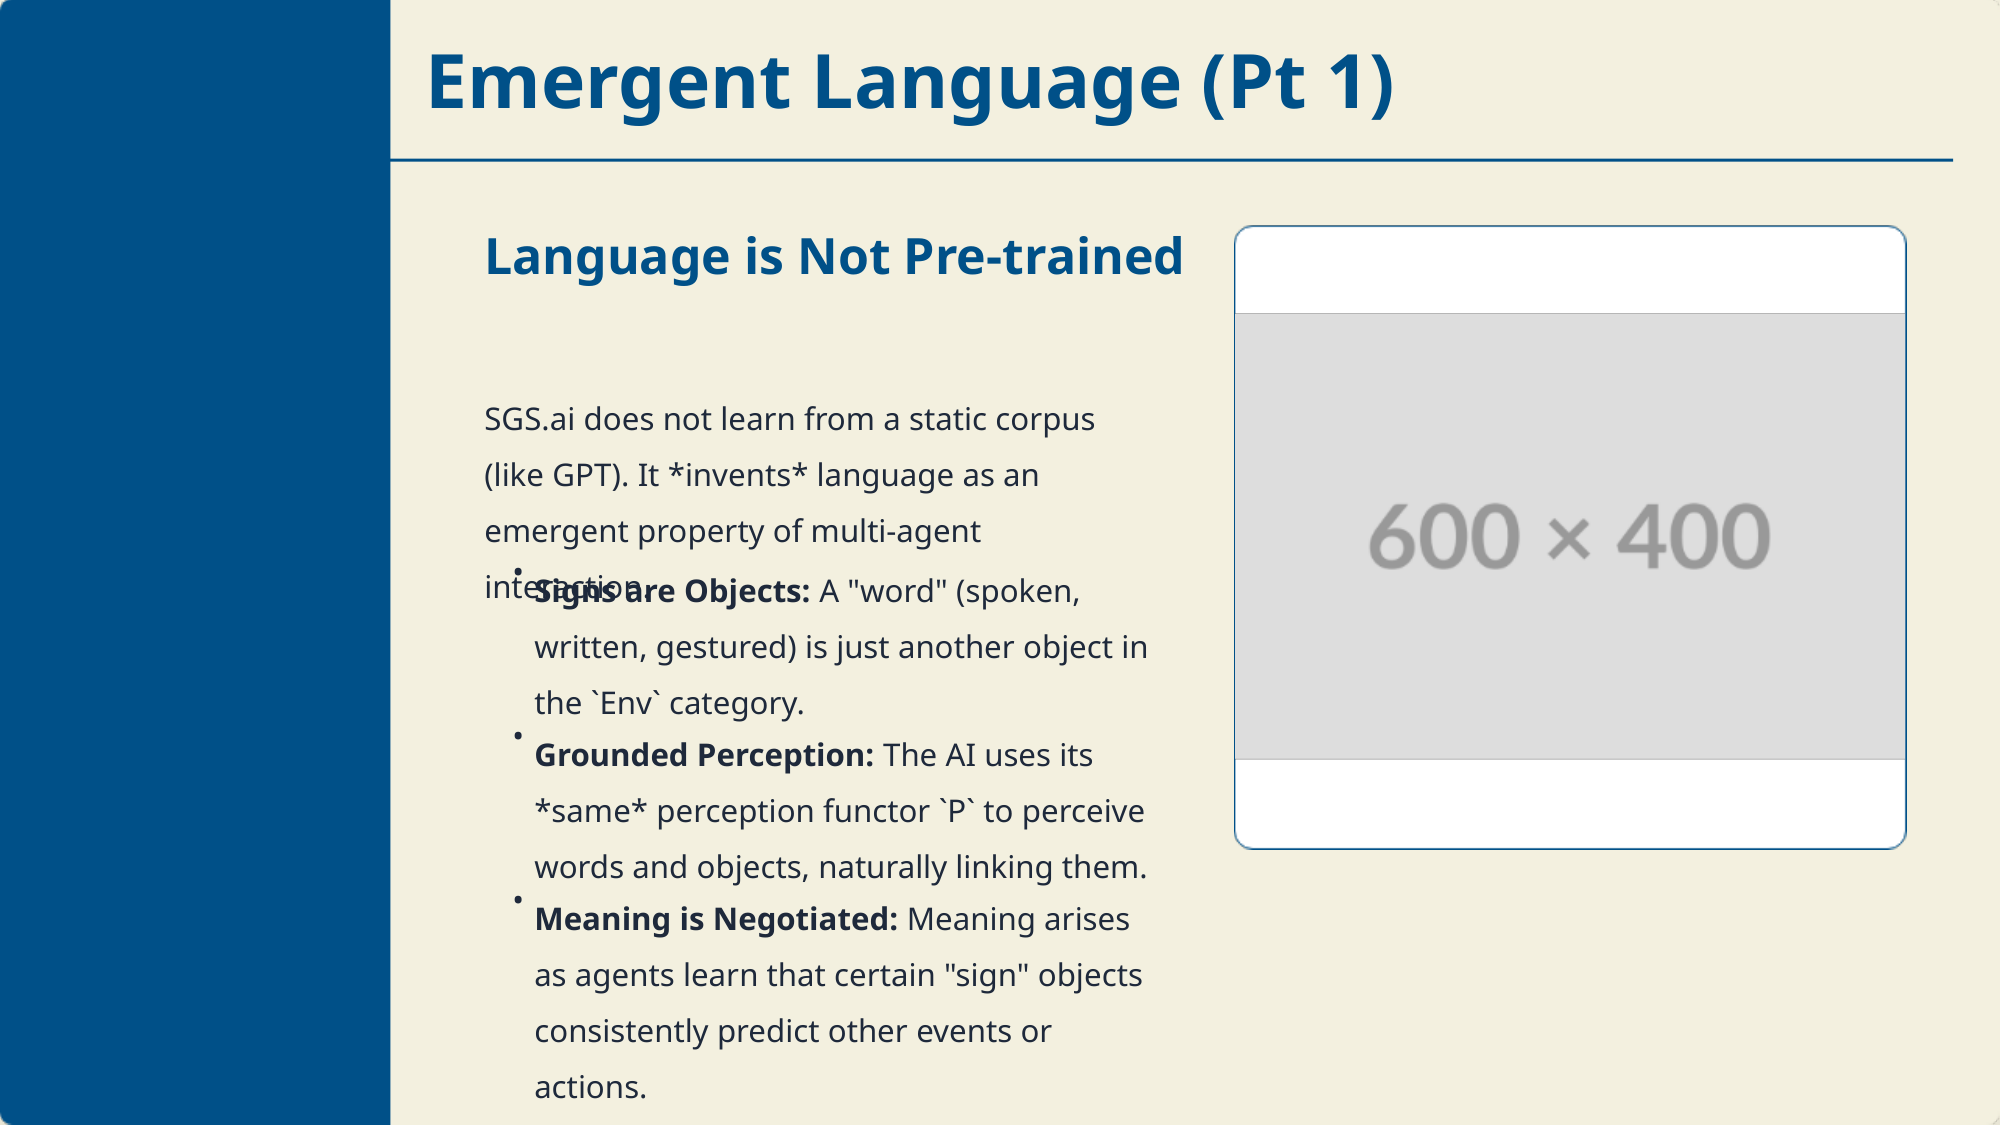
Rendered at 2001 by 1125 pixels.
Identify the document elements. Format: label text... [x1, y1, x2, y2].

text_box Meaning is Negotiated: Meaning arises as agents learn that certain "sign" objects consistently predict other events or actions. [523, 880, 1157, 1106]
text_box Emergent Language (Pt 1) [425, 33, 2000, 124]
text_box Language is Not Pre-trained [484, 224, 1190, 285]
text_box [0, 158, 1954, 162]
picture [0, 0, 2000, 1125]
text_box Signs are Objects: A "word" (spoken, written, gestured) is just another object in the `Env` category. [523, 552, 1157, 716]
text_box Grounded Perception: The AI uses its *same* perception functor `P` to perceive words and objects, naturally linking them. [523, 716, 1157, 880]
text_box SGS.ai does not learn from a static corpus (like GPT). It *invents* language as an emergent property of multi-agent interaction. [484, 380, 1157, 606]
text_box • [512, 552, 523, 590]
text_box • [512, 880, 523, 918]
text_box • [512, 716, 523, 754]
